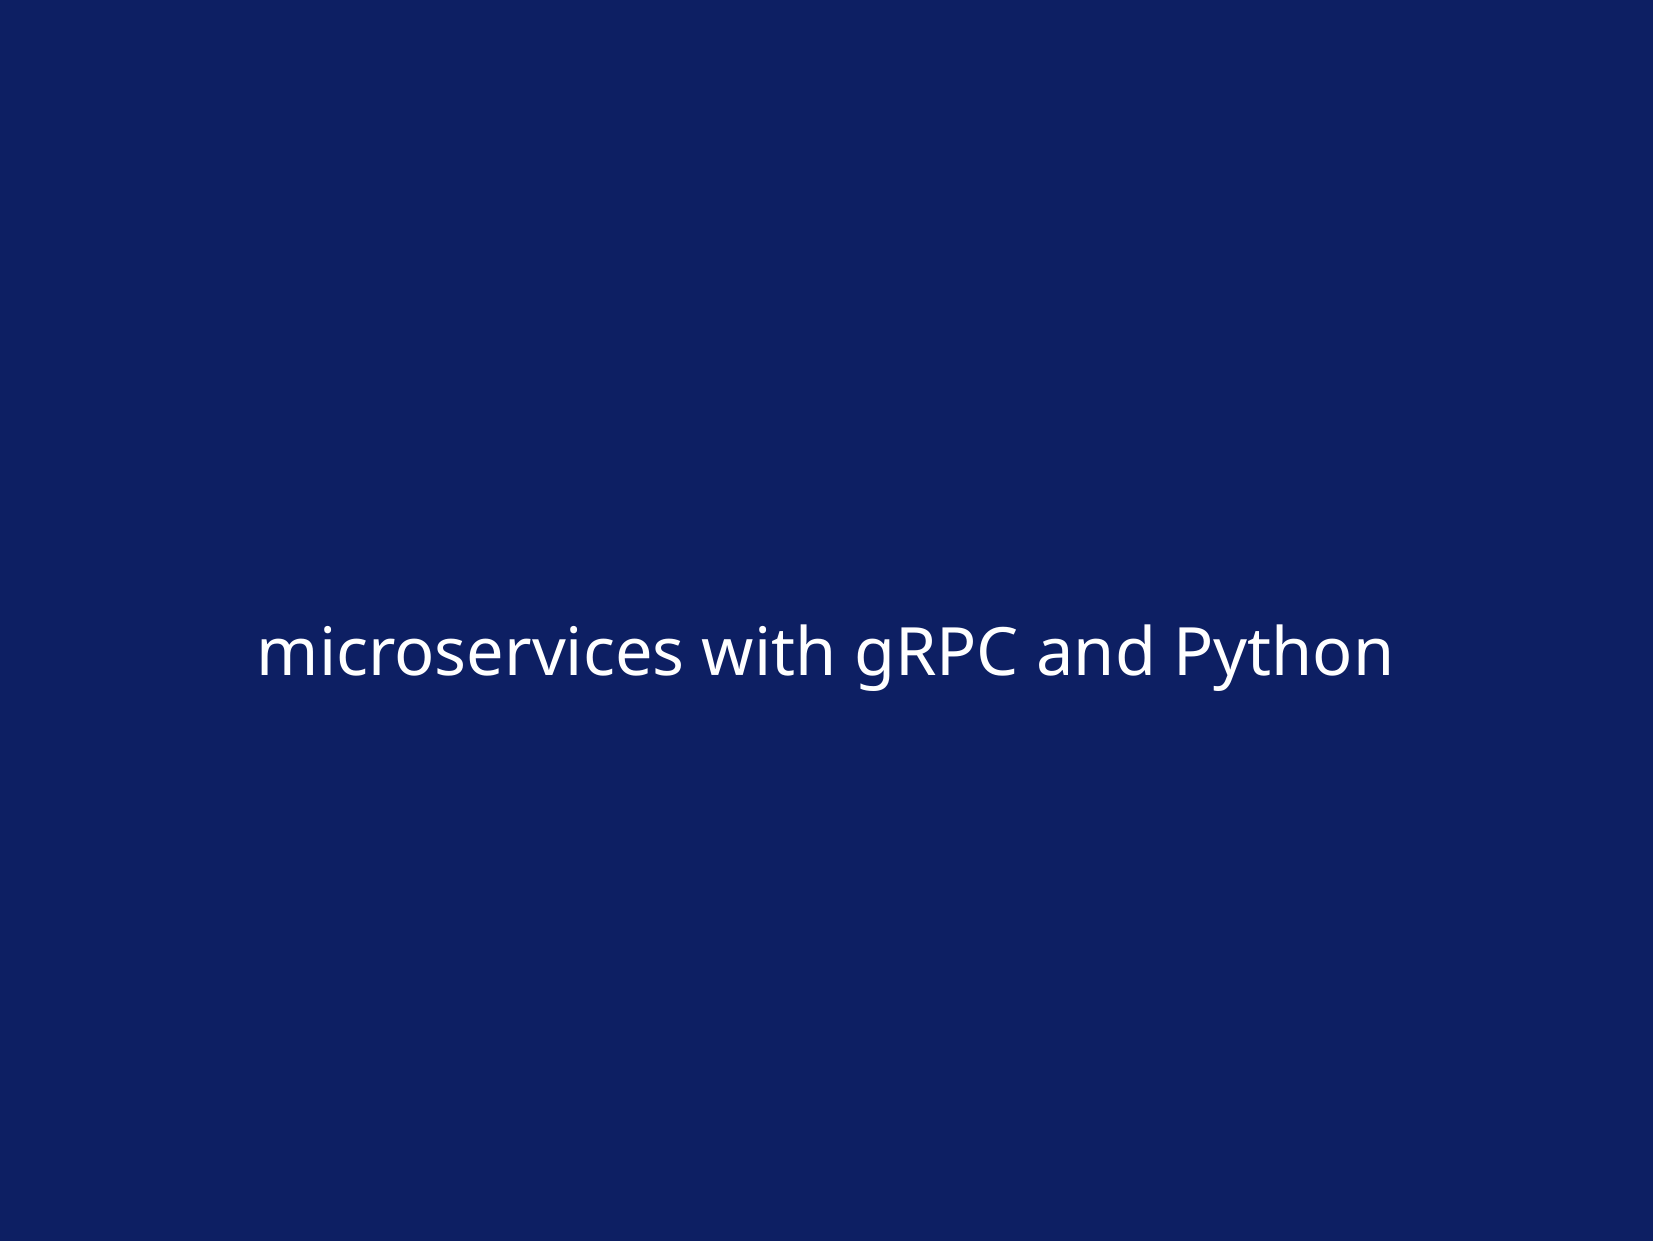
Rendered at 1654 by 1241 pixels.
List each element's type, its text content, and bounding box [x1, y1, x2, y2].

subtitle microservices with gRPC and Python [82, 290, 1571, 1010]
